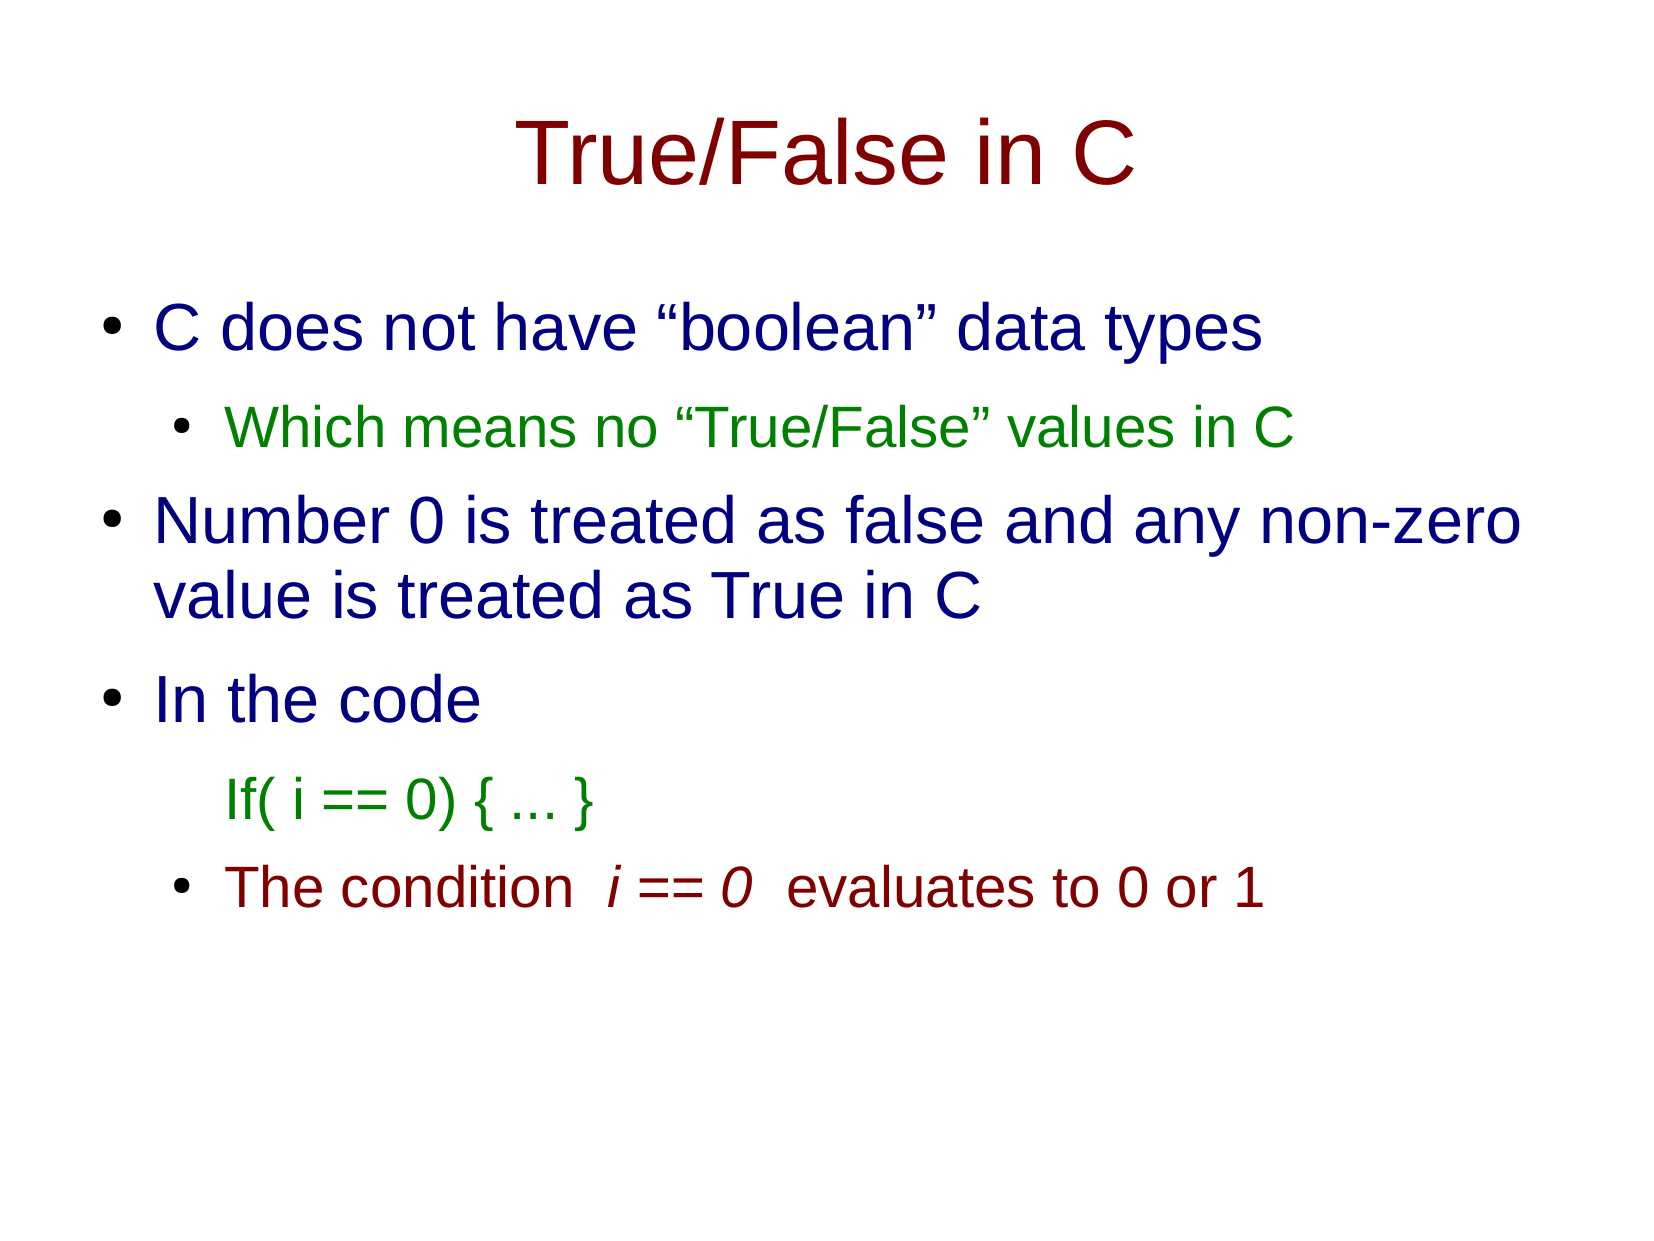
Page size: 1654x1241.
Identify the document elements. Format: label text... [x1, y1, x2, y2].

title True/False in C [82, 49, 1571, 257]
list C does not have “boolean” data types Which means no “True/False” values in C Number 0 is treated as false and any non-zero value is treated as True in C In the code If( i == 0) { ... } The condition i == 0 evaluates to 0 or 1 [82, 290, 1595, 1182]
